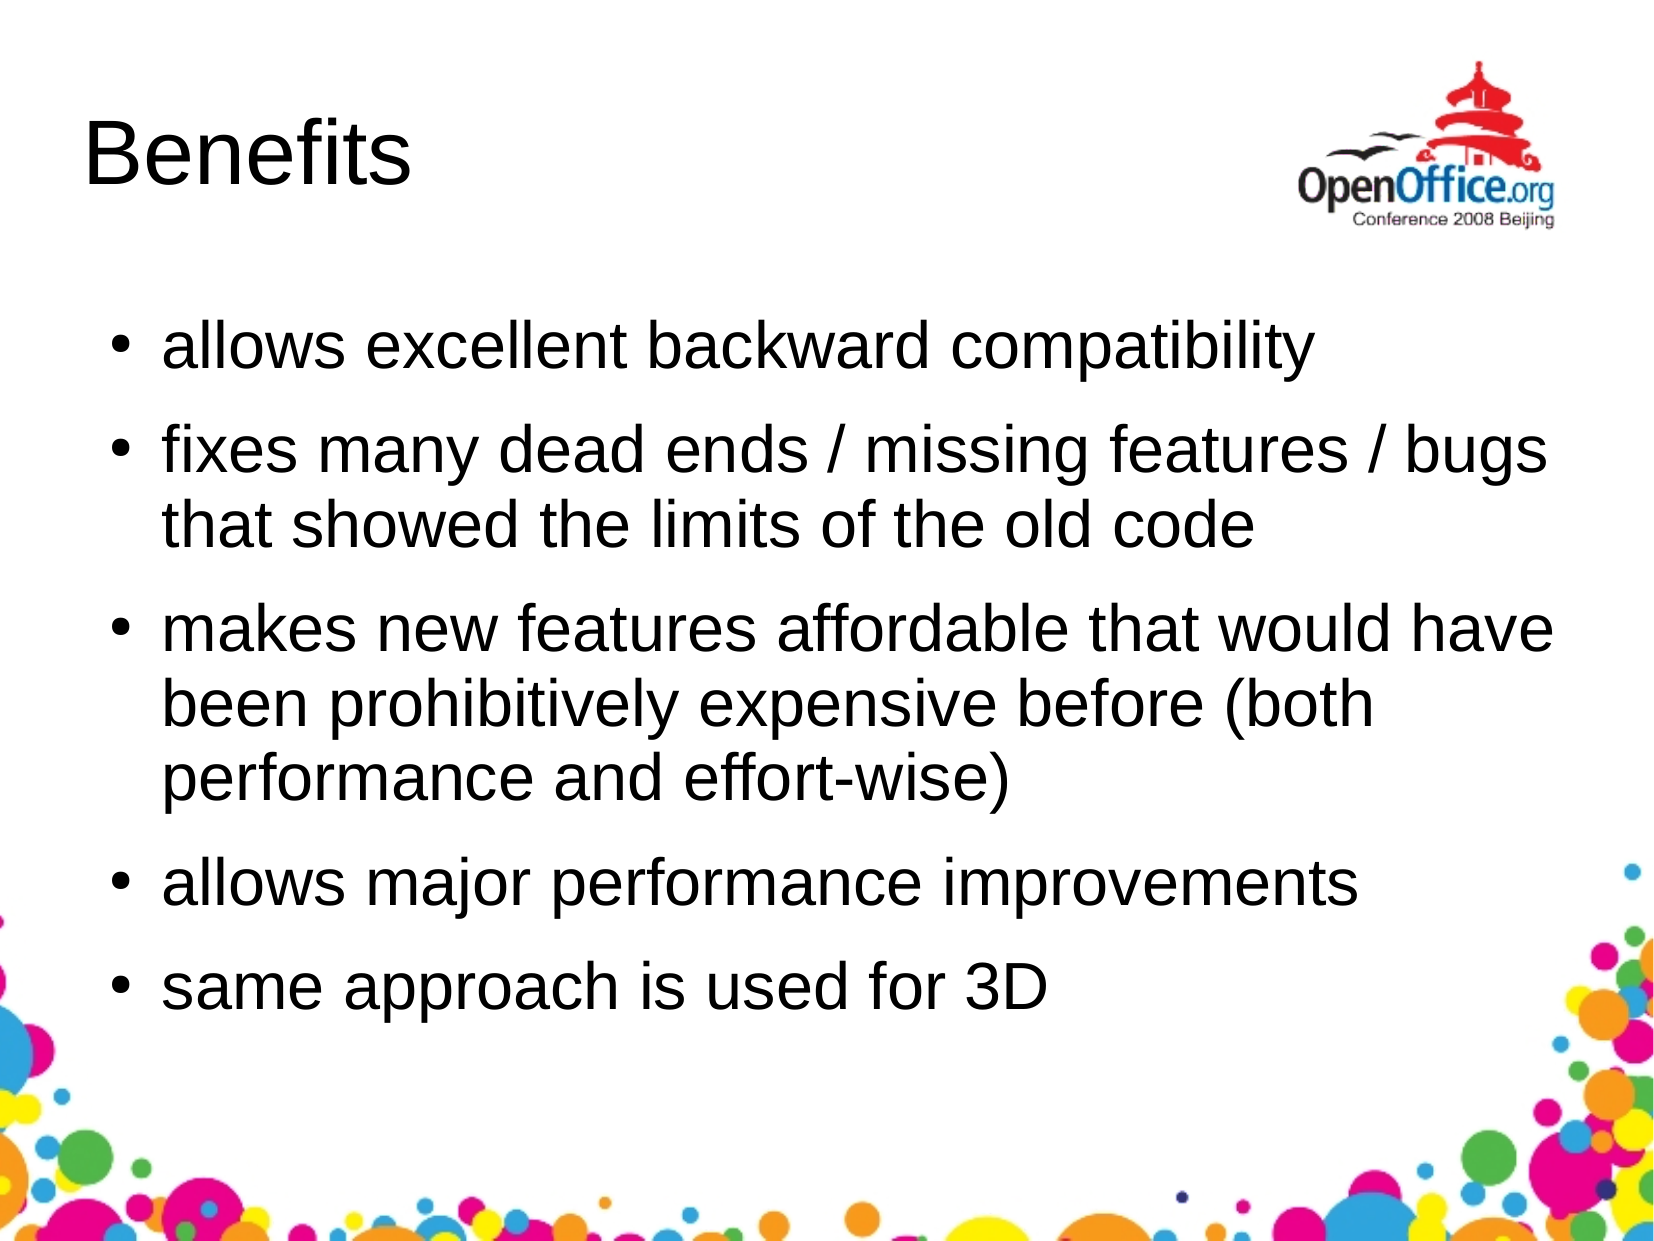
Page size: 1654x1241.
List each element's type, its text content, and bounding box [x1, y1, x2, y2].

list allows excellent backward compatibility fixes many dead ends / missing features / bugs that showed the limits of the old code makes new features affordable that would have been prohibitively expensive before (both performance and effort-wise) allows major performance improvements same approach is used for 3D [91, 307, 1580, 1127]
picture [0, 810, 1654, 1241]
title Benefits [82, 49, 1258, 257]
picture [1285, 51, 1569, 250]
